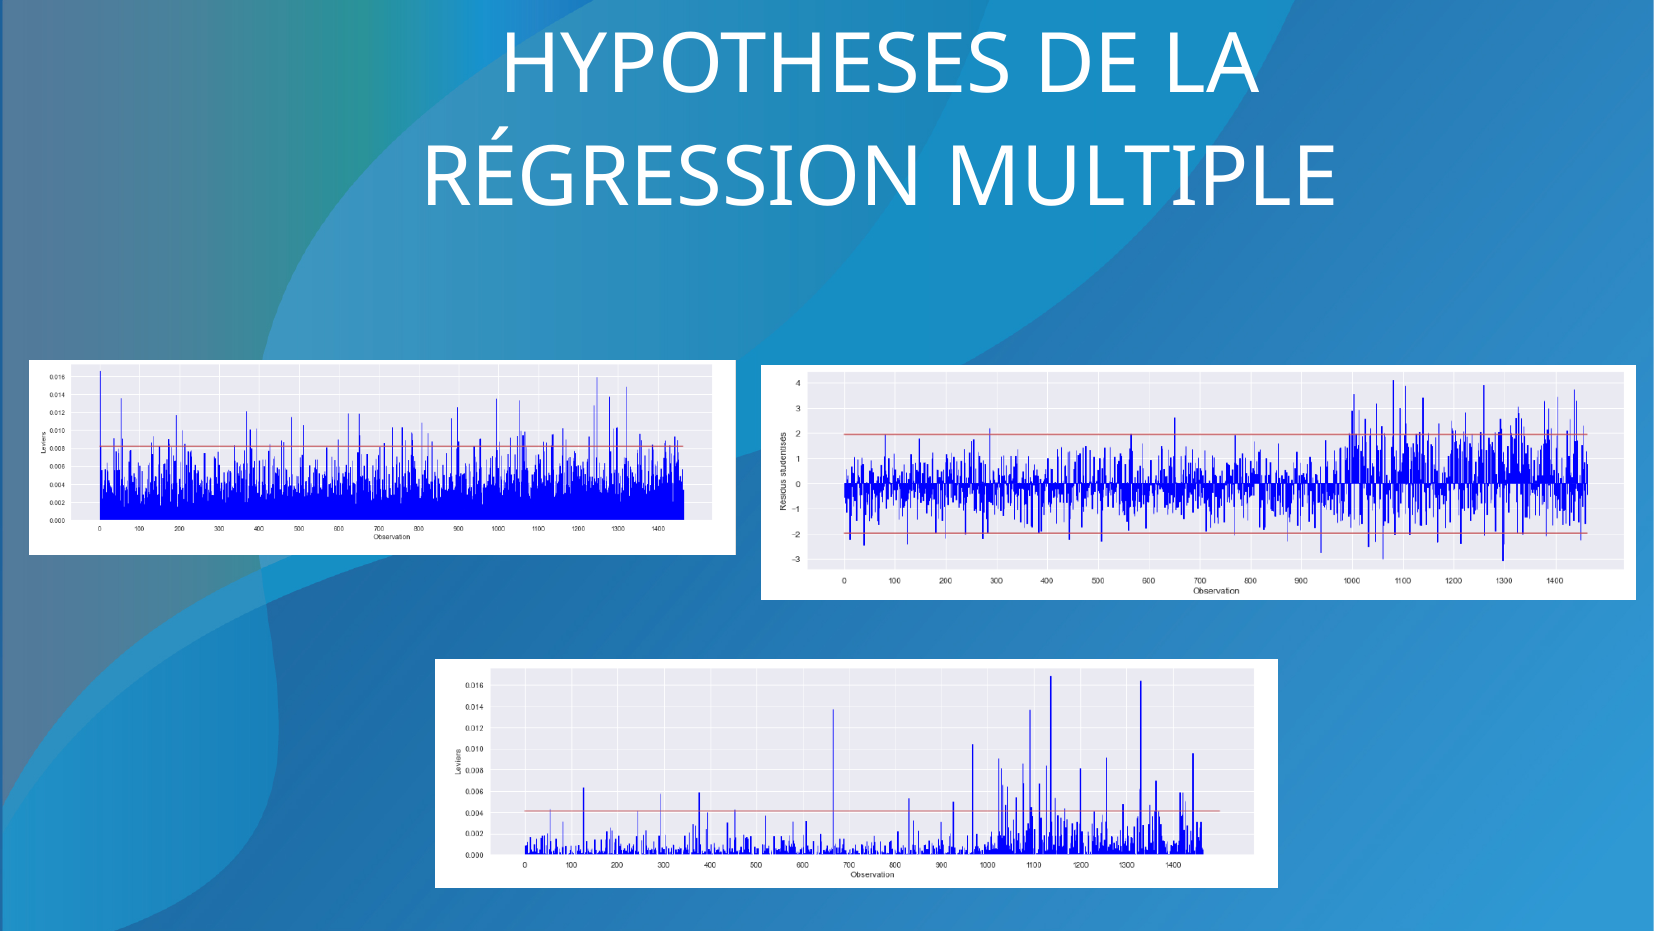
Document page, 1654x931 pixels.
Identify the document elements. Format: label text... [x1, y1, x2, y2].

title HYPOTHESES DE LA RÉGRESSION MULTIPLE [258, 30, 1501, 204]
picture [0, 0, 1654, 931]
